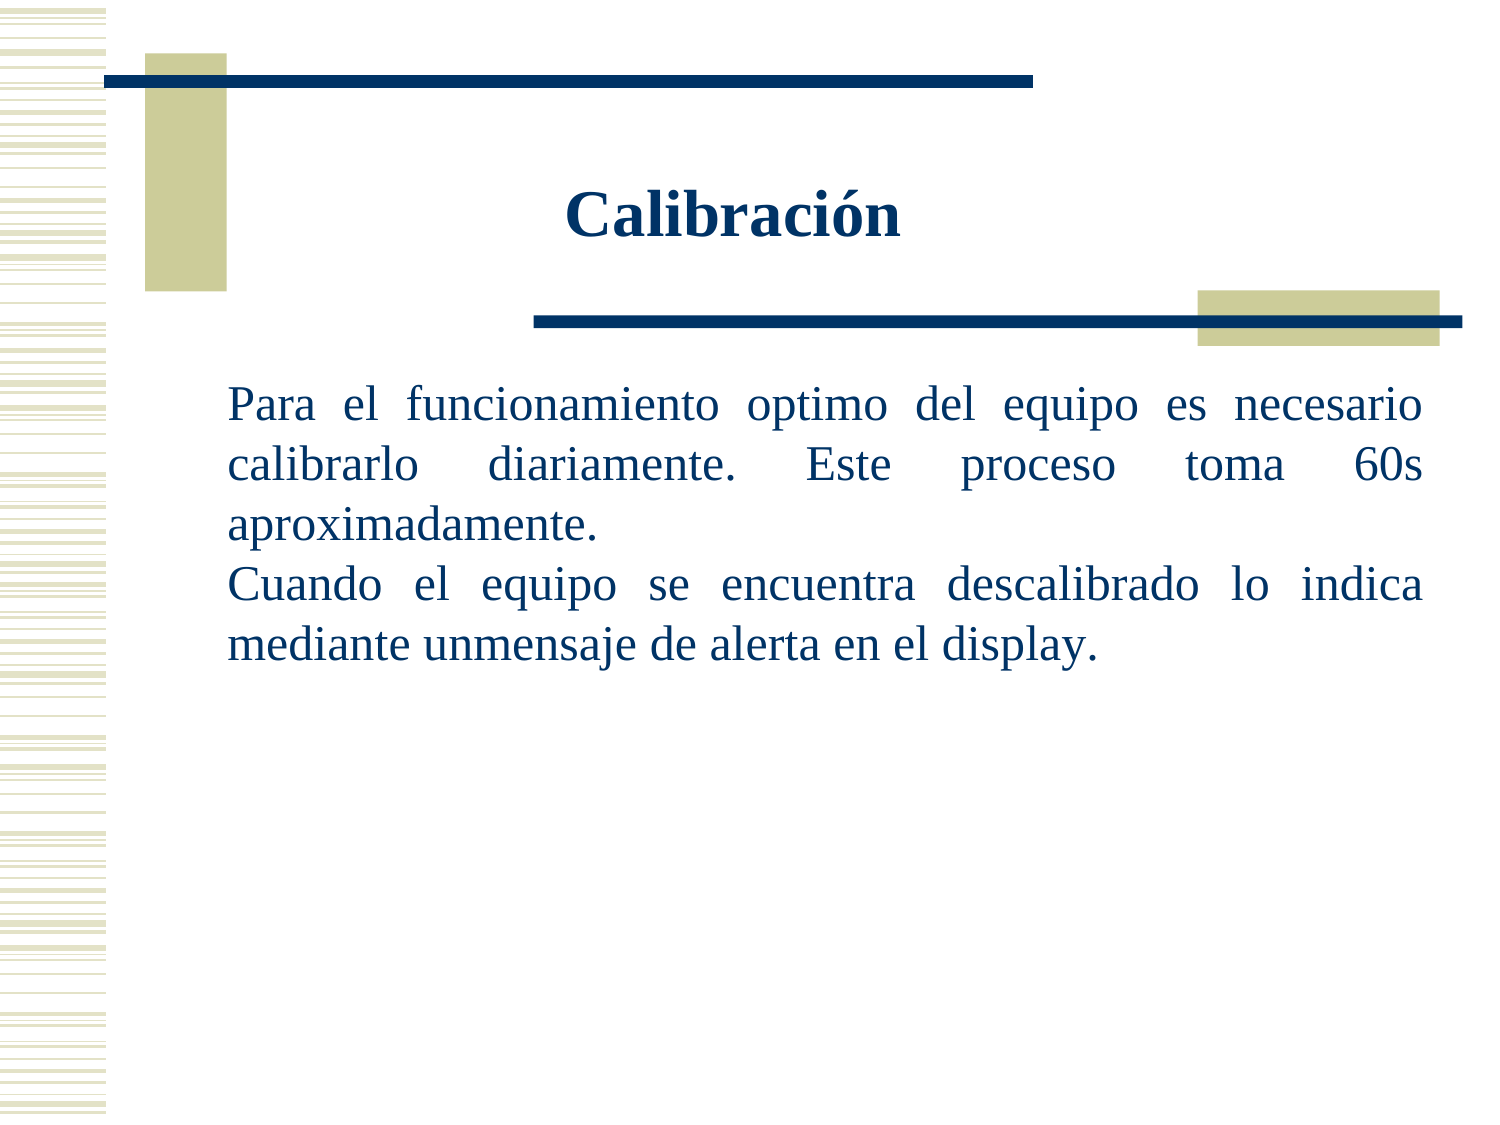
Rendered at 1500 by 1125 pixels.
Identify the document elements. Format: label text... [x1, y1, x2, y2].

text_box Para el funcionamiento optimo del equipo es necesario calibrarlo diariamente. Este proceso toma 60s aproximadamente. Cuando el equipo se encuentra descalibrado lo indica mediante unmensaje de alerta en el display. [212, 362, 1440, 678]
text_box Calibración [549, 162, 918, 258]
